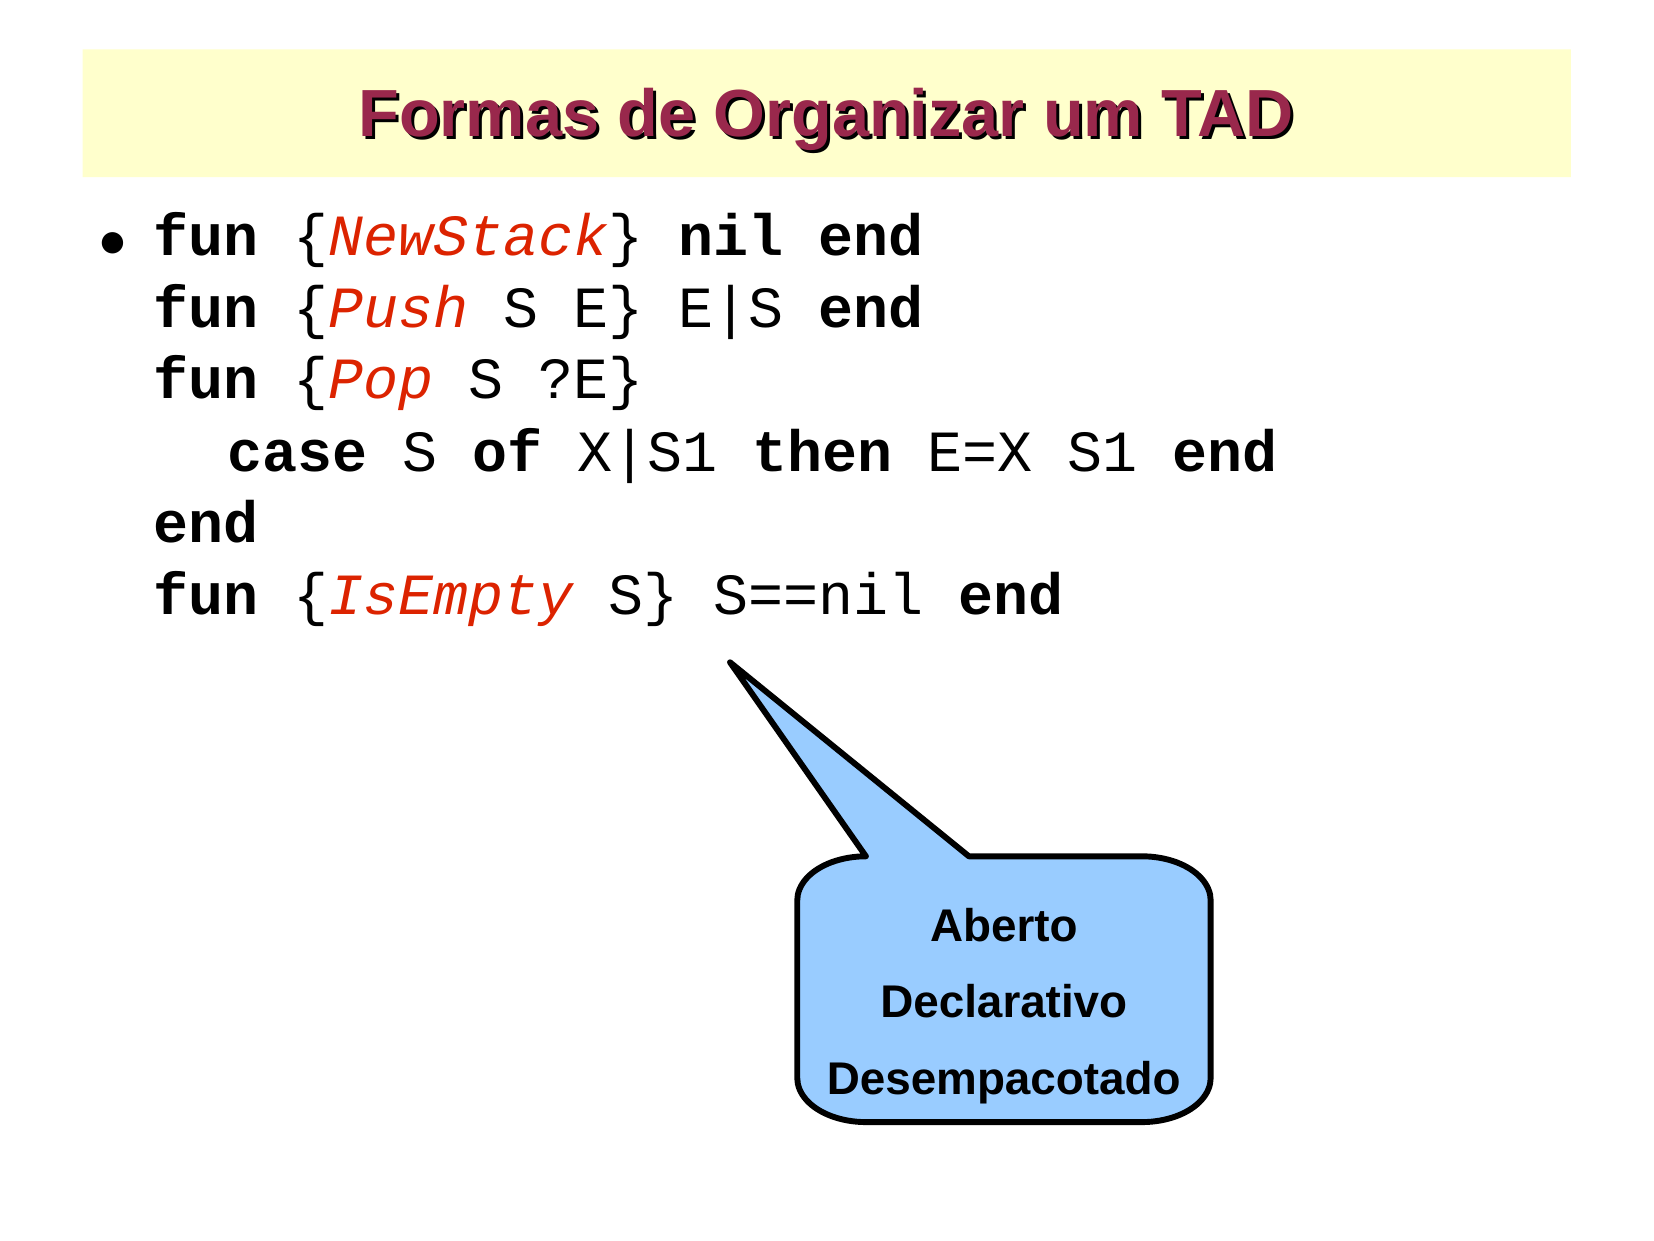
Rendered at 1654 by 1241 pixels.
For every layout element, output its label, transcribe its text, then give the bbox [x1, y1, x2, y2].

list fun {NewStack} nil end fun {Push S E} E|S end fun {Pop S ?E} case S of X|S1 then E=X S1 end end fun {IsEmpty S} S==nil end [82, 206, 1571, 1137]
text_box Aberto Declarativo Desempacotado [730, 662, 1211, 1123]
title Formas de Organizar um TAD [82, 49, 1571, 178]
